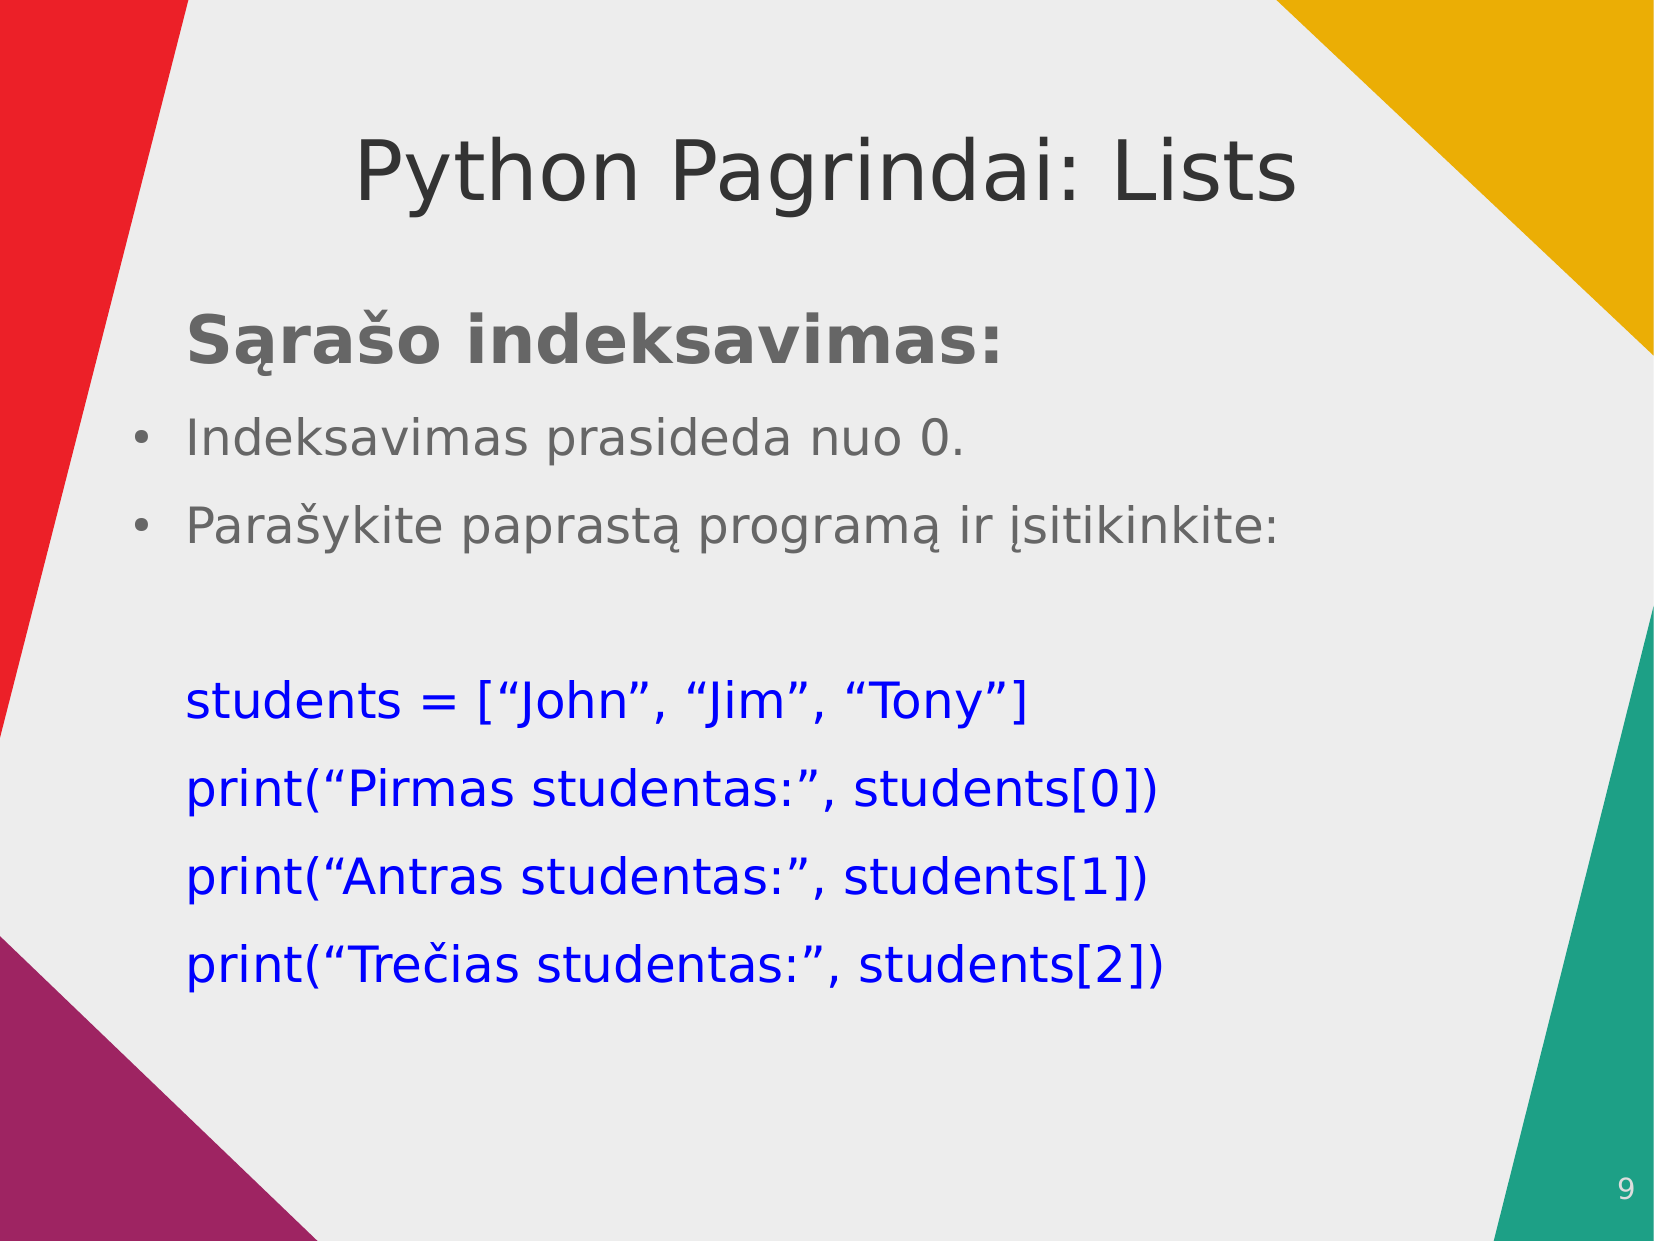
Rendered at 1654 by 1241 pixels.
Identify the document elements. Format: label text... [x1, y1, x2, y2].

list Sąrašo indeksavimas: Indeksavimas prasideda nuo 0. Parašykite paprastą programą ir įsitikinkite: students = [“John”, “Jim”, “Tony”] print(“Pirmas studentas:”, students[0]) print(“Antras studentas:”, students[1]) print(“Trečias studentas:”, students[2]) [114, 302, 1546, 1033]
title Python Pagrindai: Lists [114, 73, 1539, 271]
